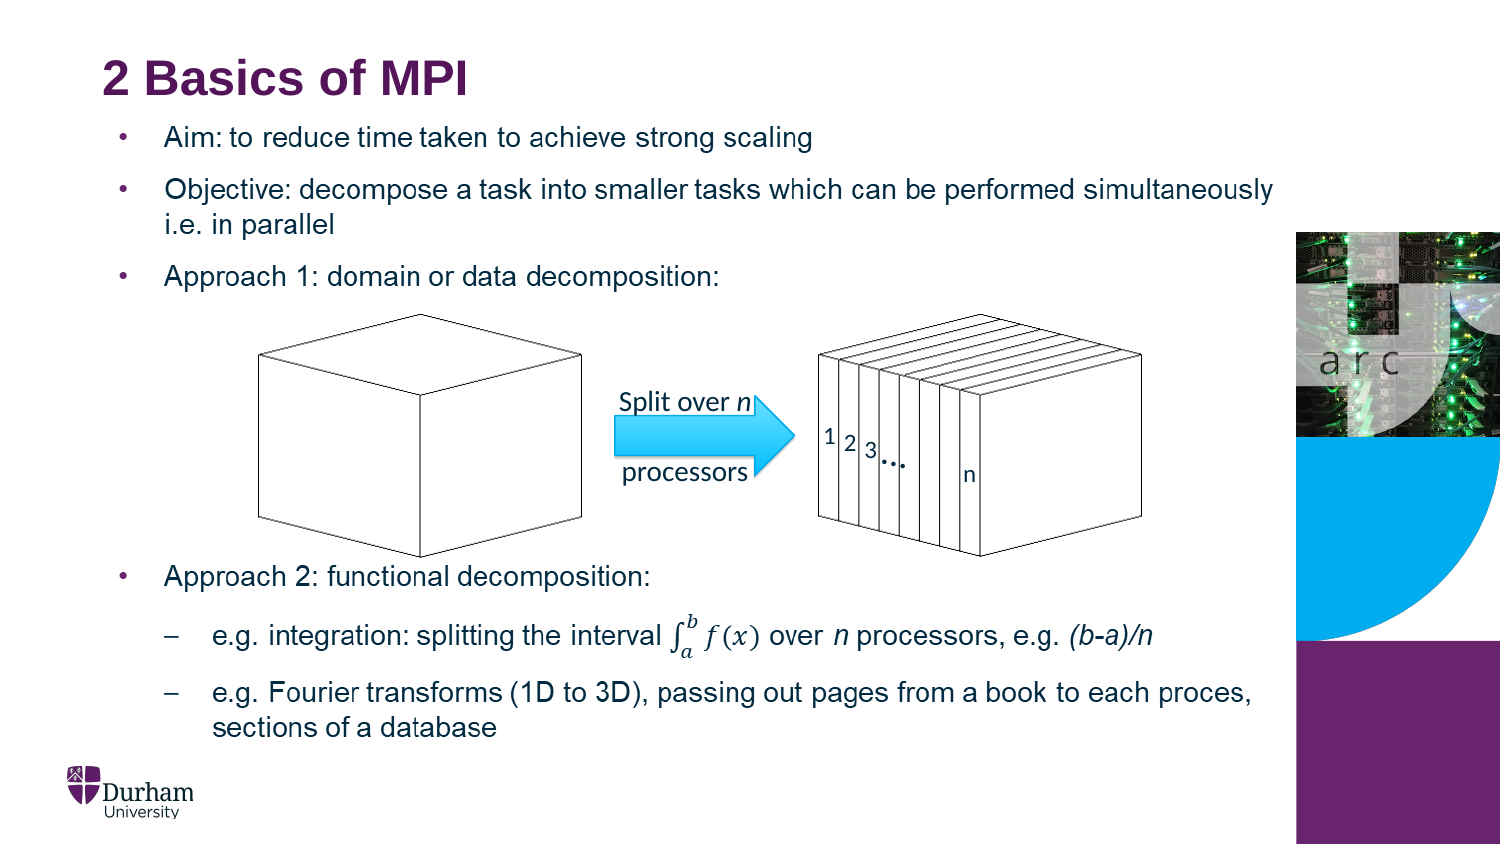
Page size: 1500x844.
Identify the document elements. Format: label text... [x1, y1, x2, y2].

text_box Split over n processors [602, 374, 768, 495]
picture [67, 766, 193, 819]
picture [818, 313, 1143, 557]
picture [1296, 232, 1500, 436]
title 2 Basics of MPI [101, 45, 1399, 187]
picture [1332, 467, 1500, 640]
picture [258, 313, 583, 558]
text_box 2 [828, 418, 872, 464]
text_box [1296, 640, 1500, 844]
text_box n [948, 450, 992, 496]
text_box [768, 408, 795, 463]
list [101, 109, 1297, 762]
text_box 3 [849, 426, 873, 472]
text_box … [862, 415, 931, 487]
text_box 1 [808, 412, 852, 458]
